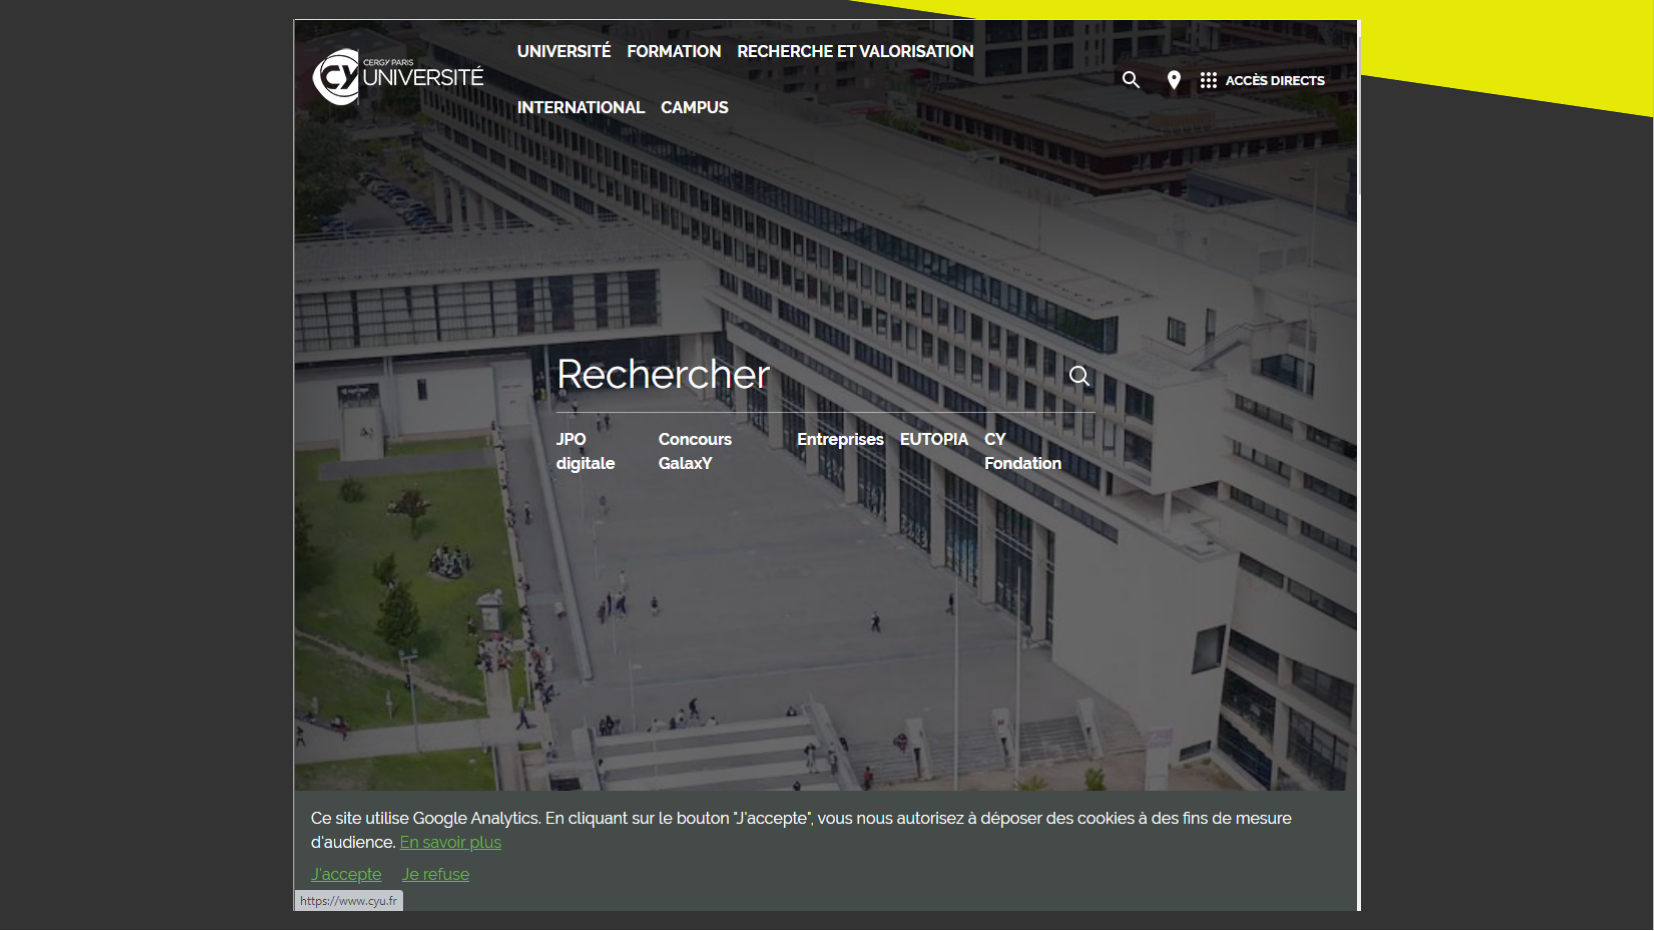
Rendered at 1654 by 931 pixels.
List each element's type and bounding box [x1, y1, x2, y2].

picture [293, 19, 1361, 911]
text_box [847, 0, 1654, 118]
